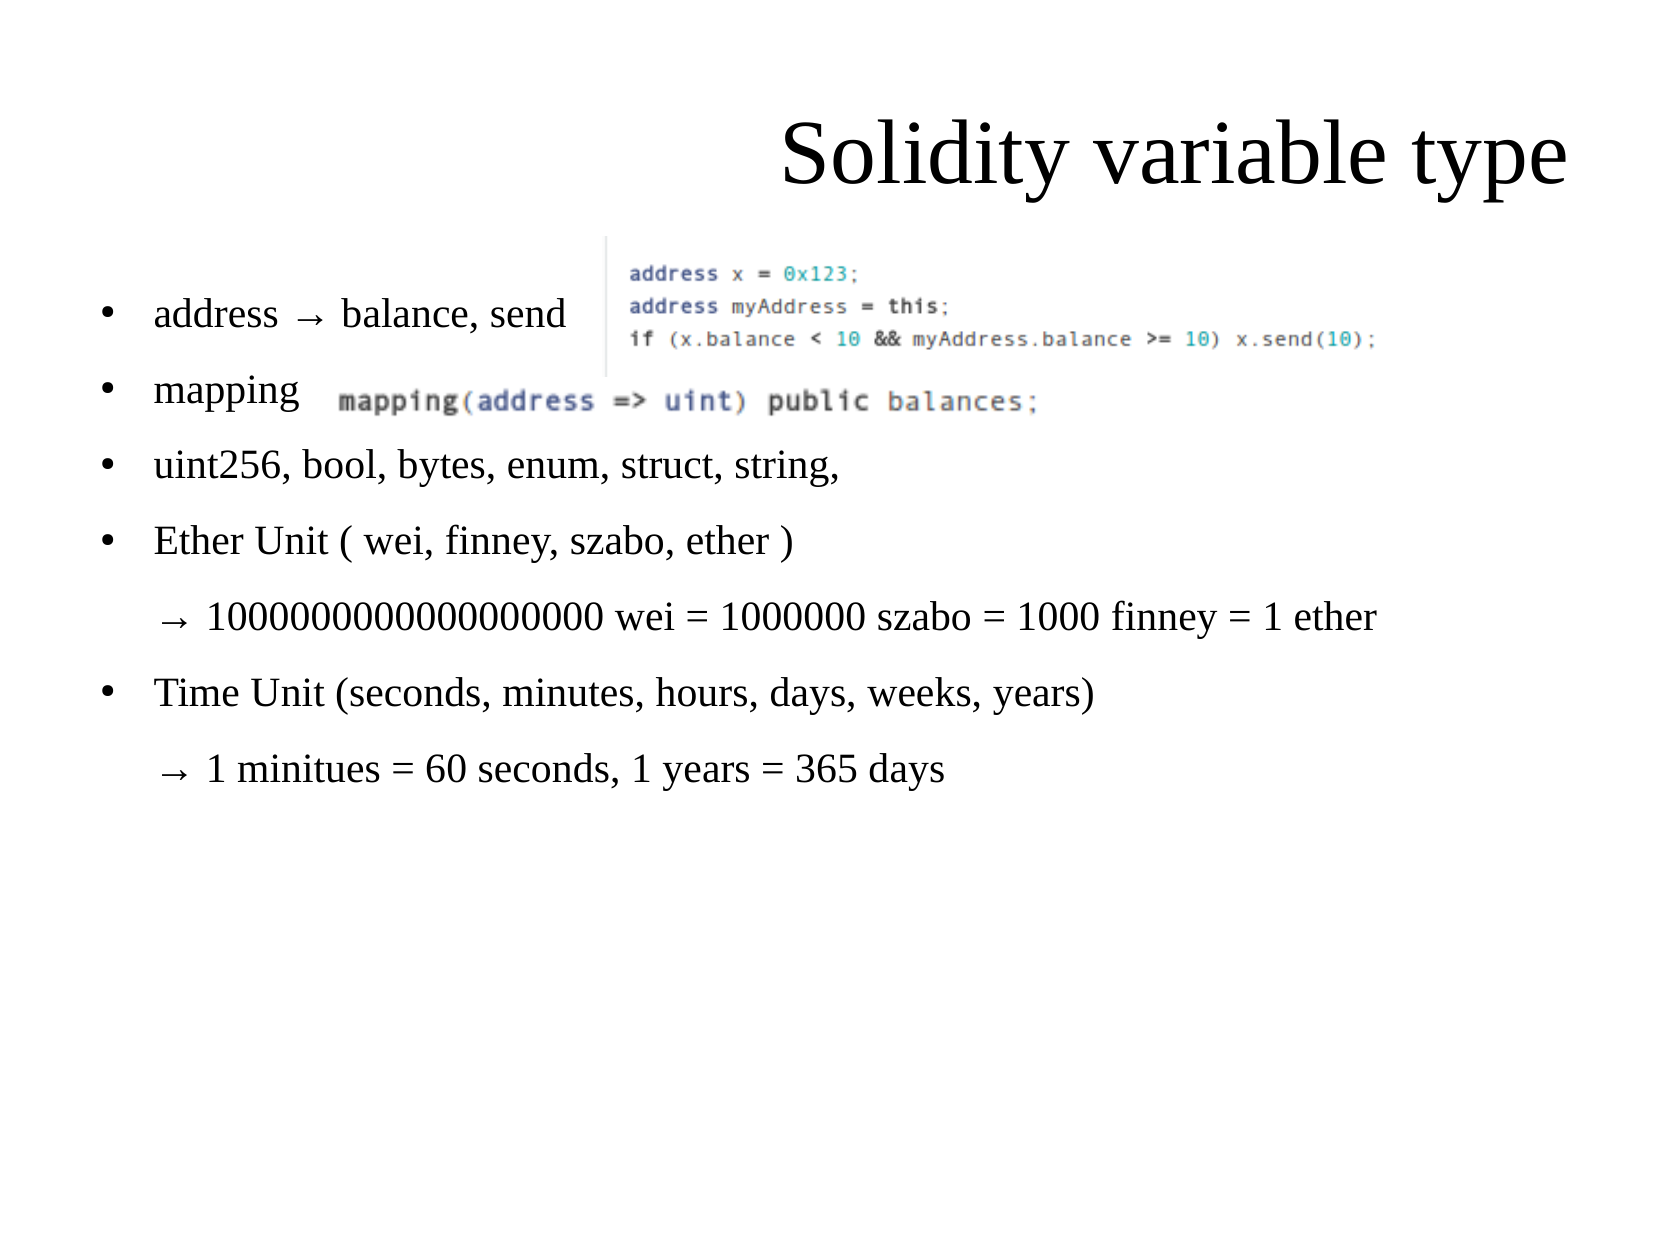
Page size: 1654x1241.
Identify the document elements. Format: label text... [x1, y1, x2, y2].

title Solidity variable type [82, 49, 1571, 257]
picture [328, 236, 1394, 426]
list address → balance, send mapping uint256, bool, bytes, enum, struct, string, Ether Unit ( wei, finney, szabo, ether ) → 1000000000000000000 wei = 1000000 szabo = 1000 finney = 1 ether Time Unit (seconds, minutes, hours, days, weeks, years) → 1 minitues = 60 seconds, 1 years = 365 days [82, 290, 1571, 1010]
